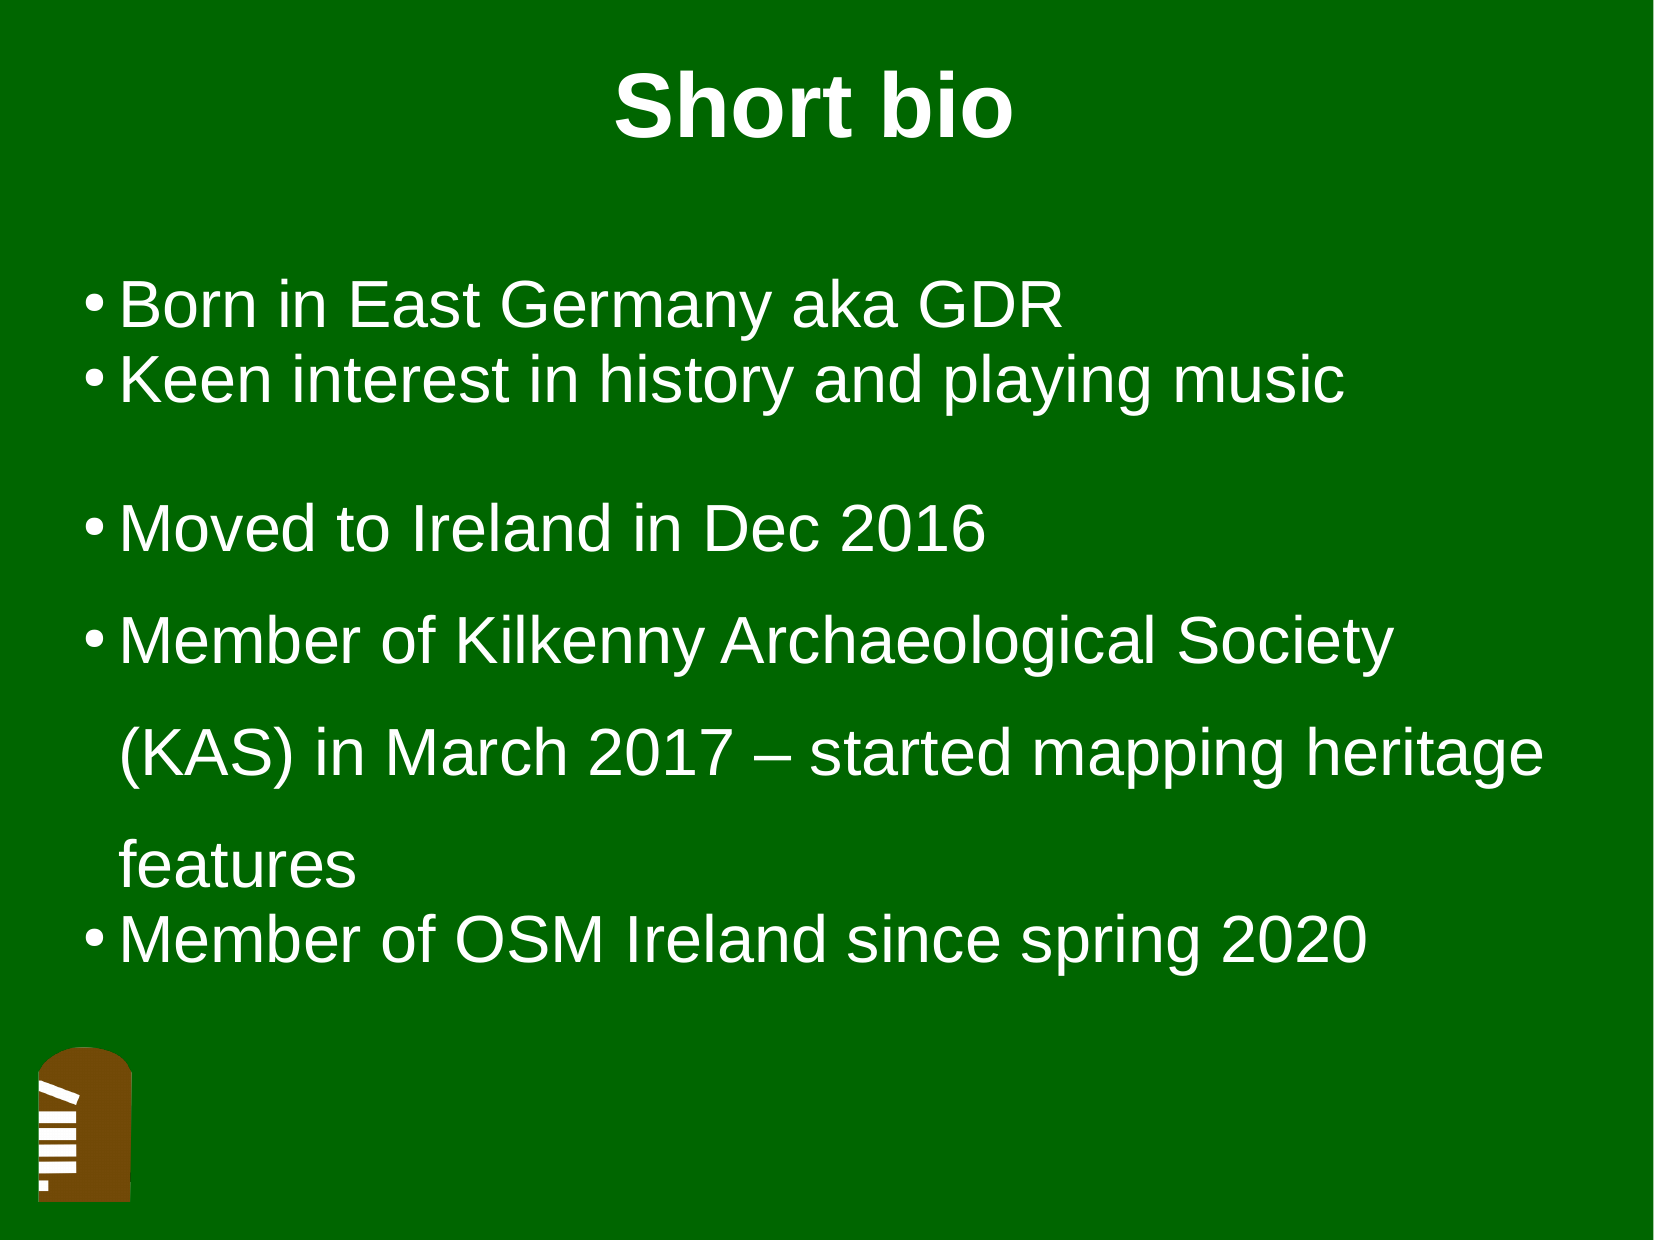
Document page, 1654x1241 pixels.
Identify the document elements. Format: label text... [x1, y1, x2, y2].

picture [0, 1032, 178, 1217]
subtitle Born in East Germany aka GDR Keen interest in history and playing music Moved to Ireland in Dec 2016 Member of Kilkenny Archaeological Society (KAS) in March 2017 – started mapping heritage features Member of OSM Ireland since spring 2020 [82, 191, 1571, 1052]
title Short bio [70, 35, 1559, 178]
